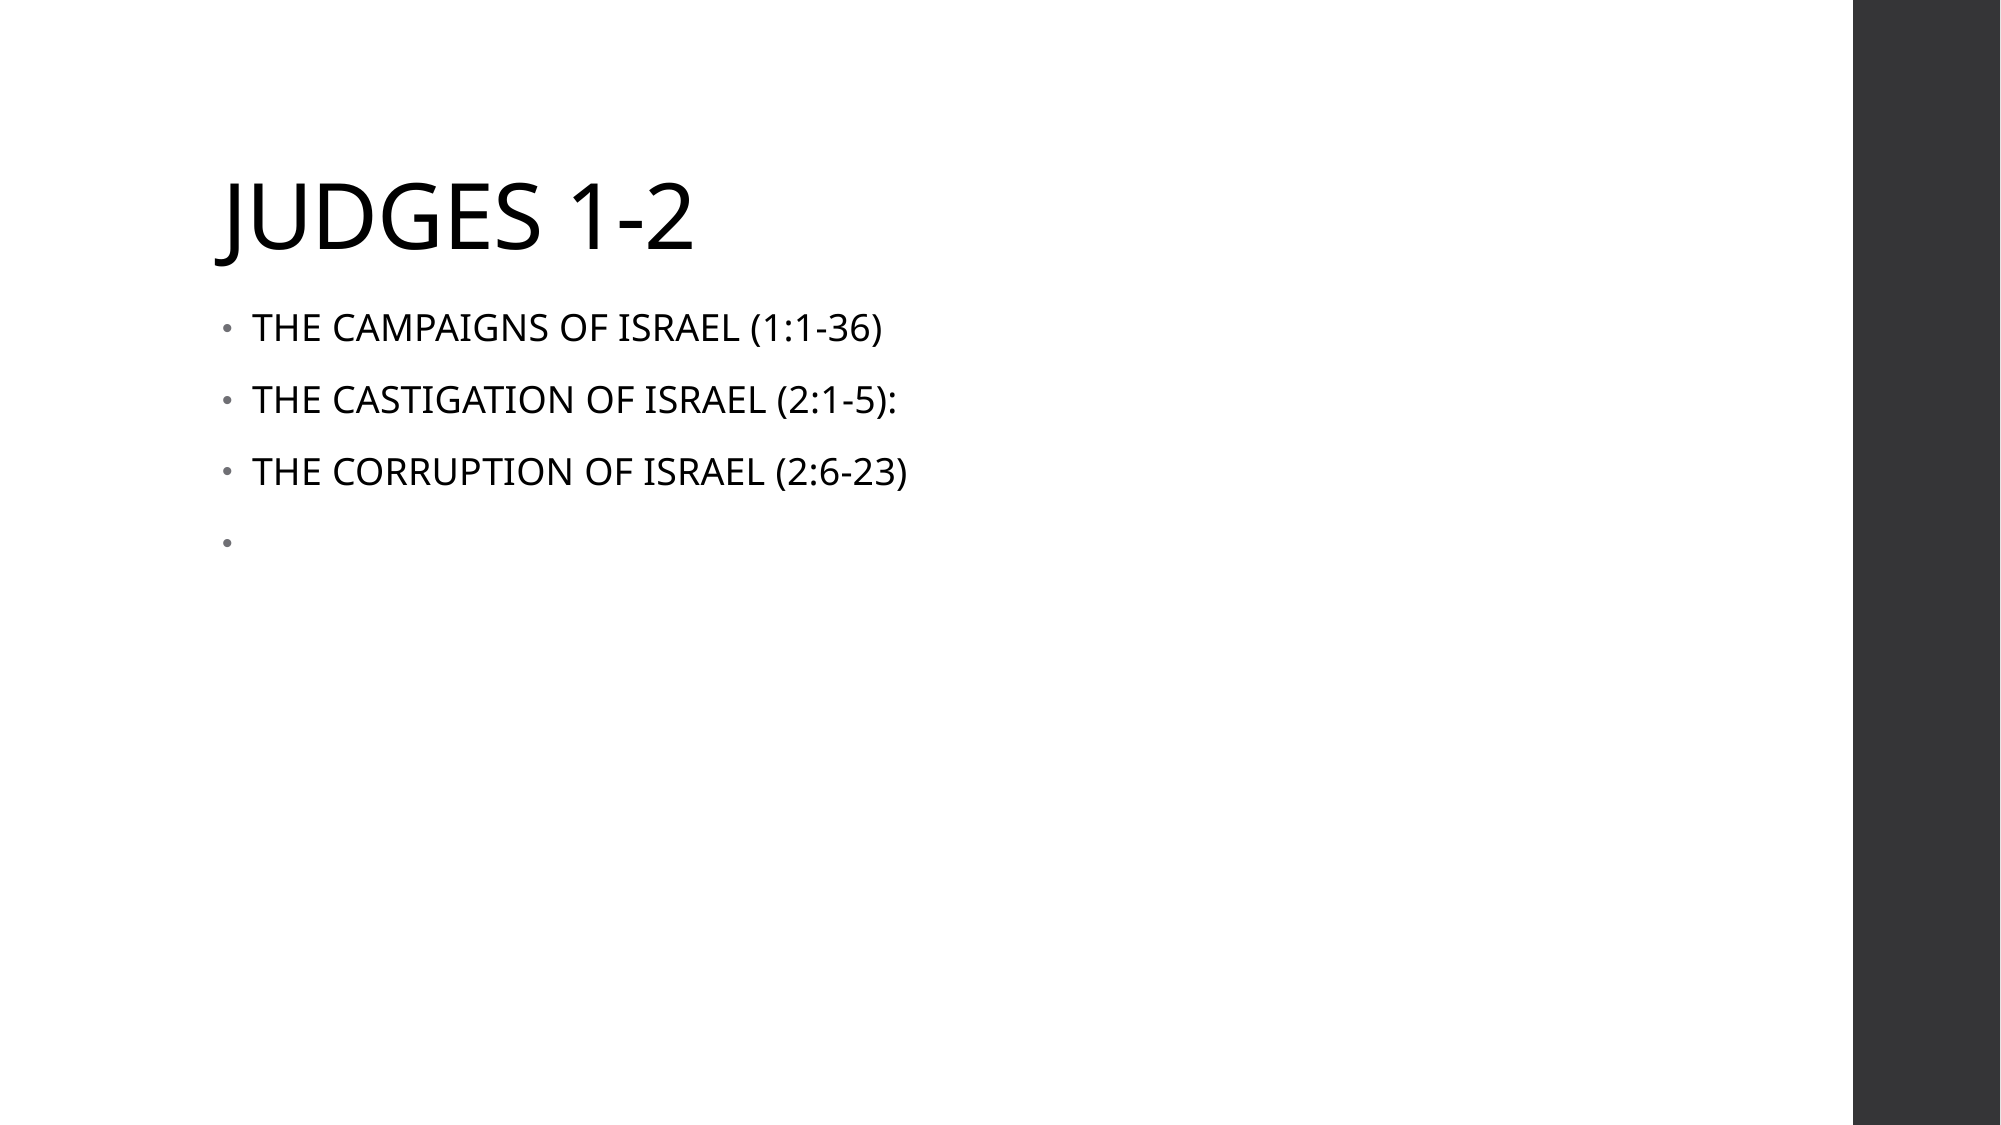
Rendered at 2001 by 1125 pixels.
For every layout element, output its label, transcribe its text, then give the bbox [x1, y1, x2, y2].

title JUDGES 1-2 [206, 60, 1797, 278]
list THE CAMPAIGNS OF ISRAEL (1:1-36) THE CASTIGATION OF ISRAEL (2:1-5): THE CORRUPTION OF ISRAEL (2:6-23) [206, 299, 1617, 1014]
